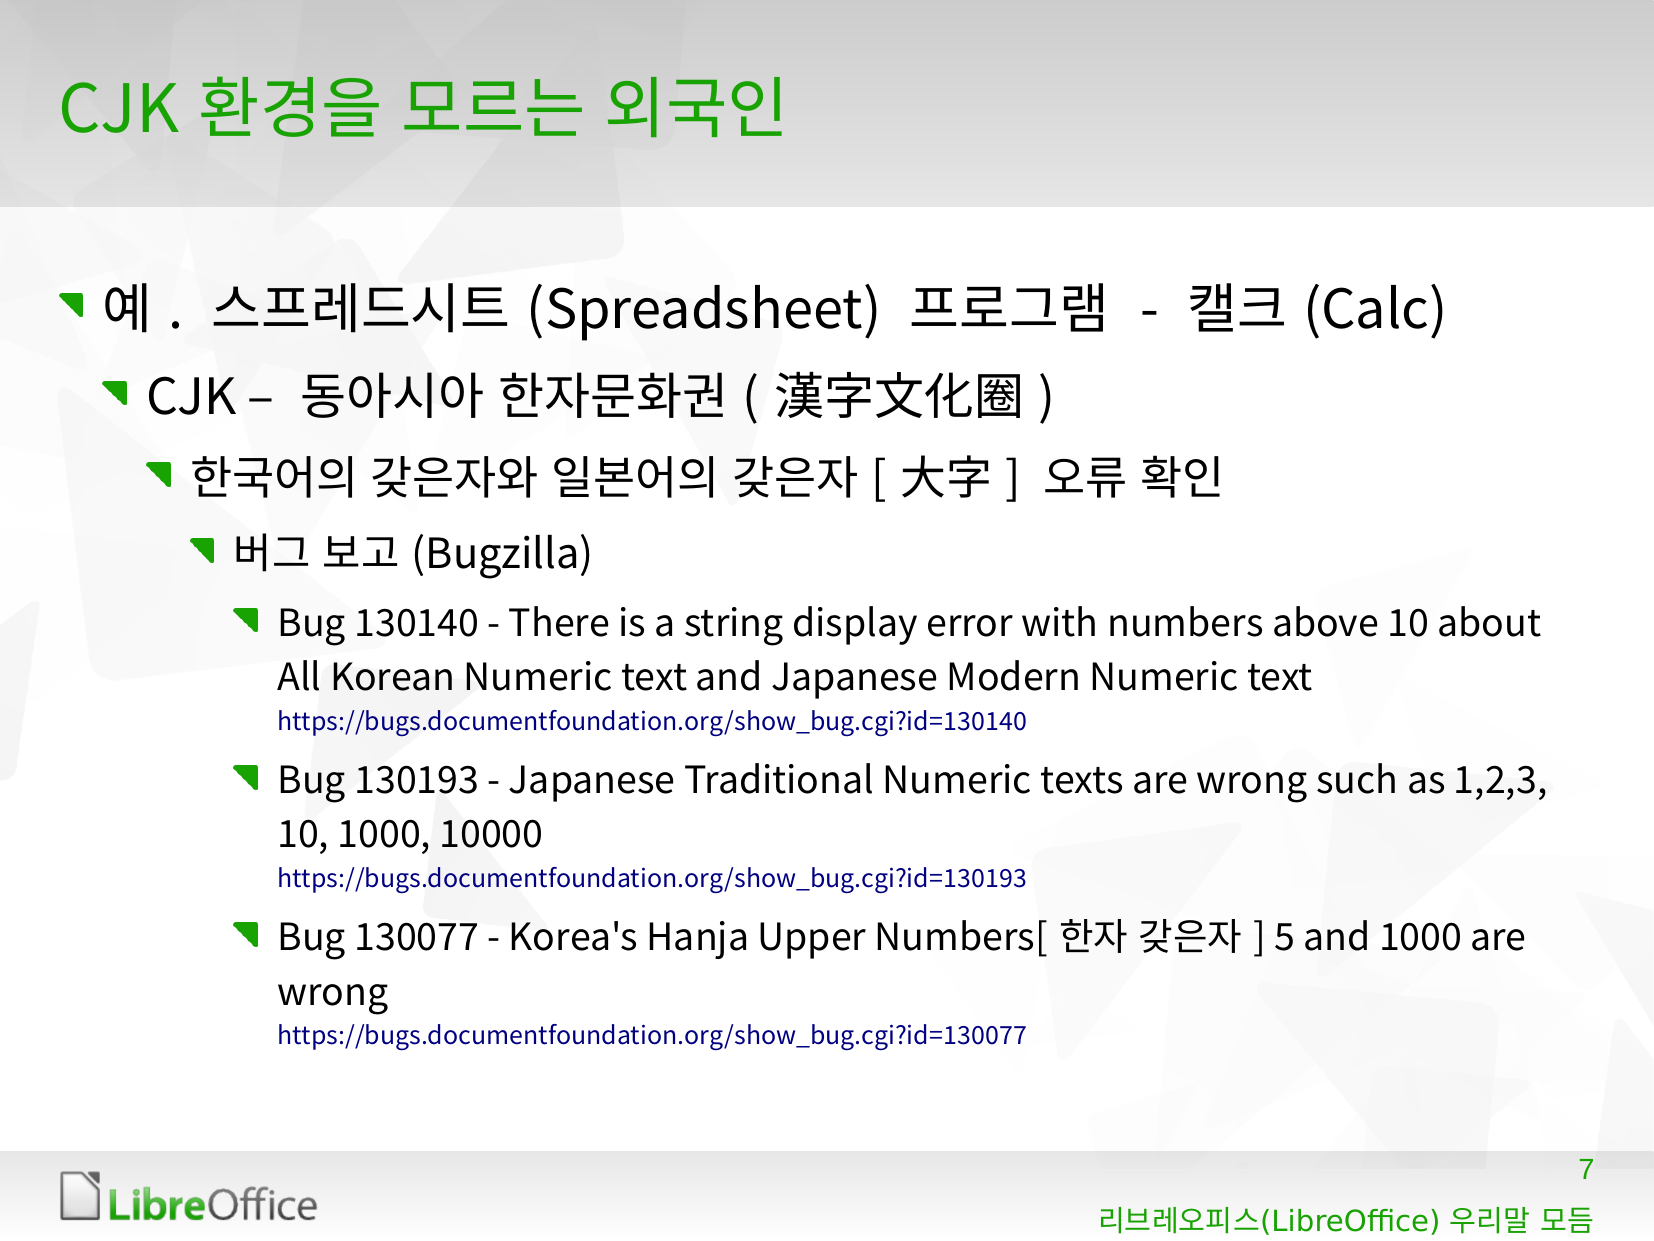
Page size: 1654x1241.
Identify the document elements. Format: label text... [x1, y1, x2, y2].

picture [915, 548, 1654, 1169]
title CJK환경을 모르는 외국인 [59, 29, 1595, 178]
list 예. 스프레드시트(Spreadsheet) 프로그램 - 캘크(Calc) CJK – 동아시아 한자문화권(漢字文化圈) 한국어의 갖은자와 일본어의 갖은자[大字] 오류 확인 버그 보고(Bugzilla) Bug 130140 - There is a string display error with numbers above 10 about All Korean Numeric text and Japanese Modern Numeric text https://bugs.documentfoundation.org/show_bug.cgi?id=130140 Bug 130193 - Japanese Traditional Numeric texts are wrong such as 1,2,3, 10, 1000, 10000 https://bugs.documentfoundation.org/show_bug.cgi?id=130193 Bug 130077 - Korea's Hanja Upper Numbers[한자 갖은자] 5 and 1000 are wrong https://bugs.documentfoundation.org/show_bug.cgi?id=130077 [59, 265, 1595, 1117]
picture [0, 0, 783, 931]
picture [41, 1152, 337, 1240]
